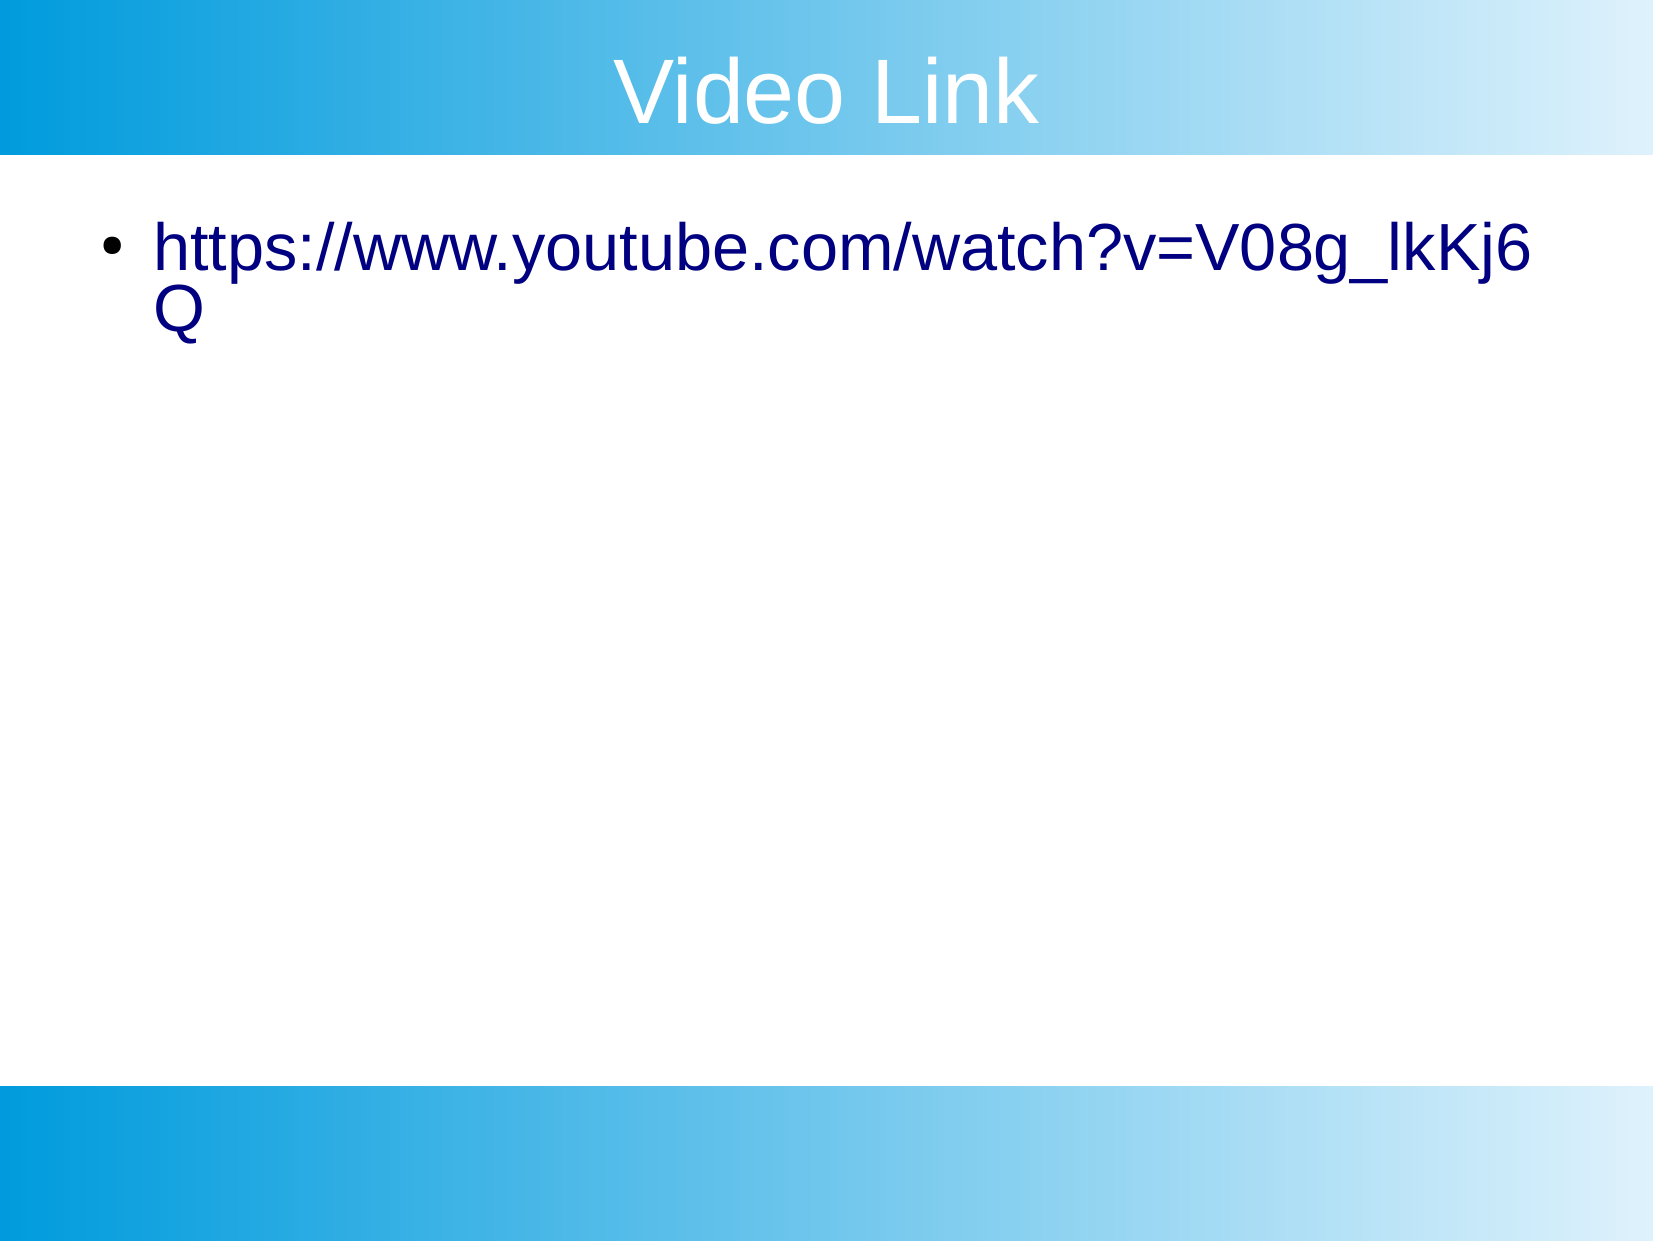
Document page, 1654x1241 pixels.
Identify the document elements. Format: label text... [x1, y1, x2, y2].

title Video Link [82, 40, 1571, 144]
list https://www.youtube.com/watch?v=V08g_lkKj6Q [82, 210, 1571, 1010]
